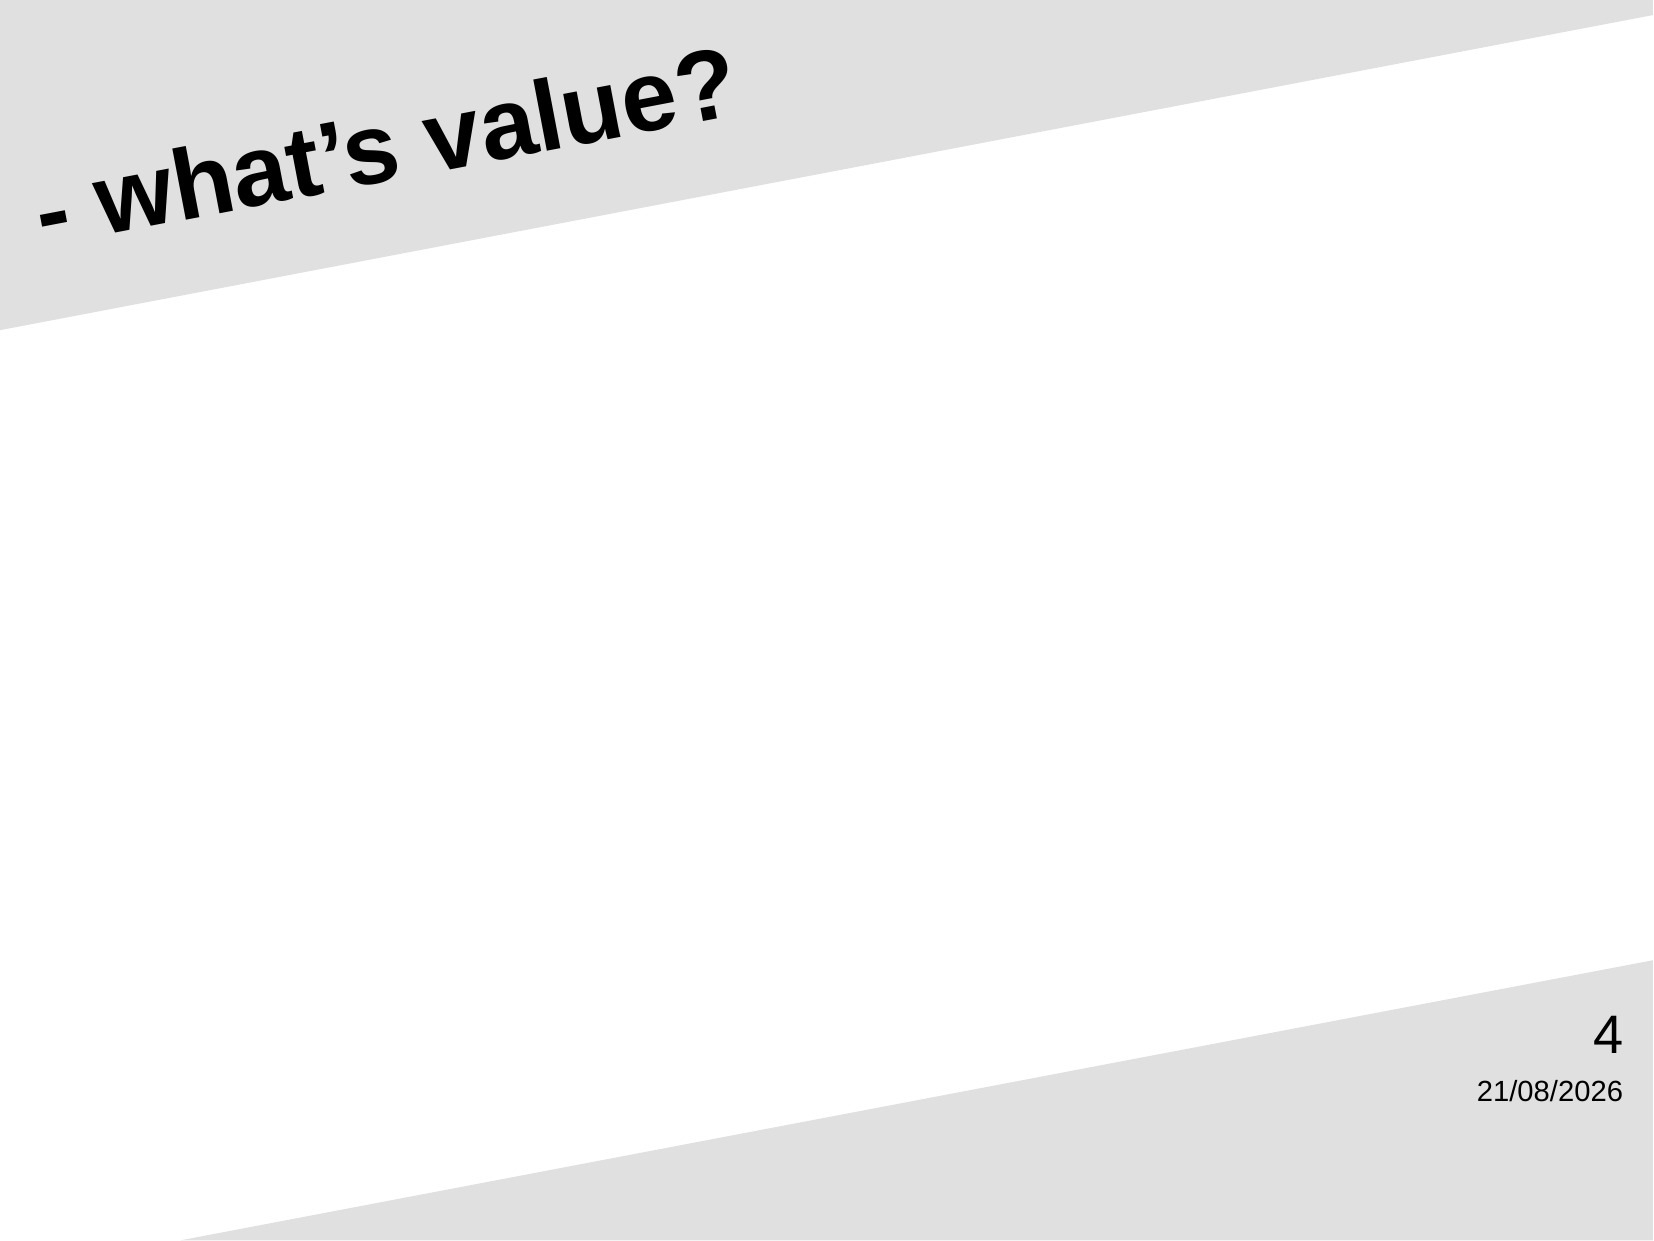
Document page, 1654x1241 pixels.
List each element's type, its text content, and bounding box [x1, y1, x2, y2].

title - what’s value? [16, 0, 1518, 315]
